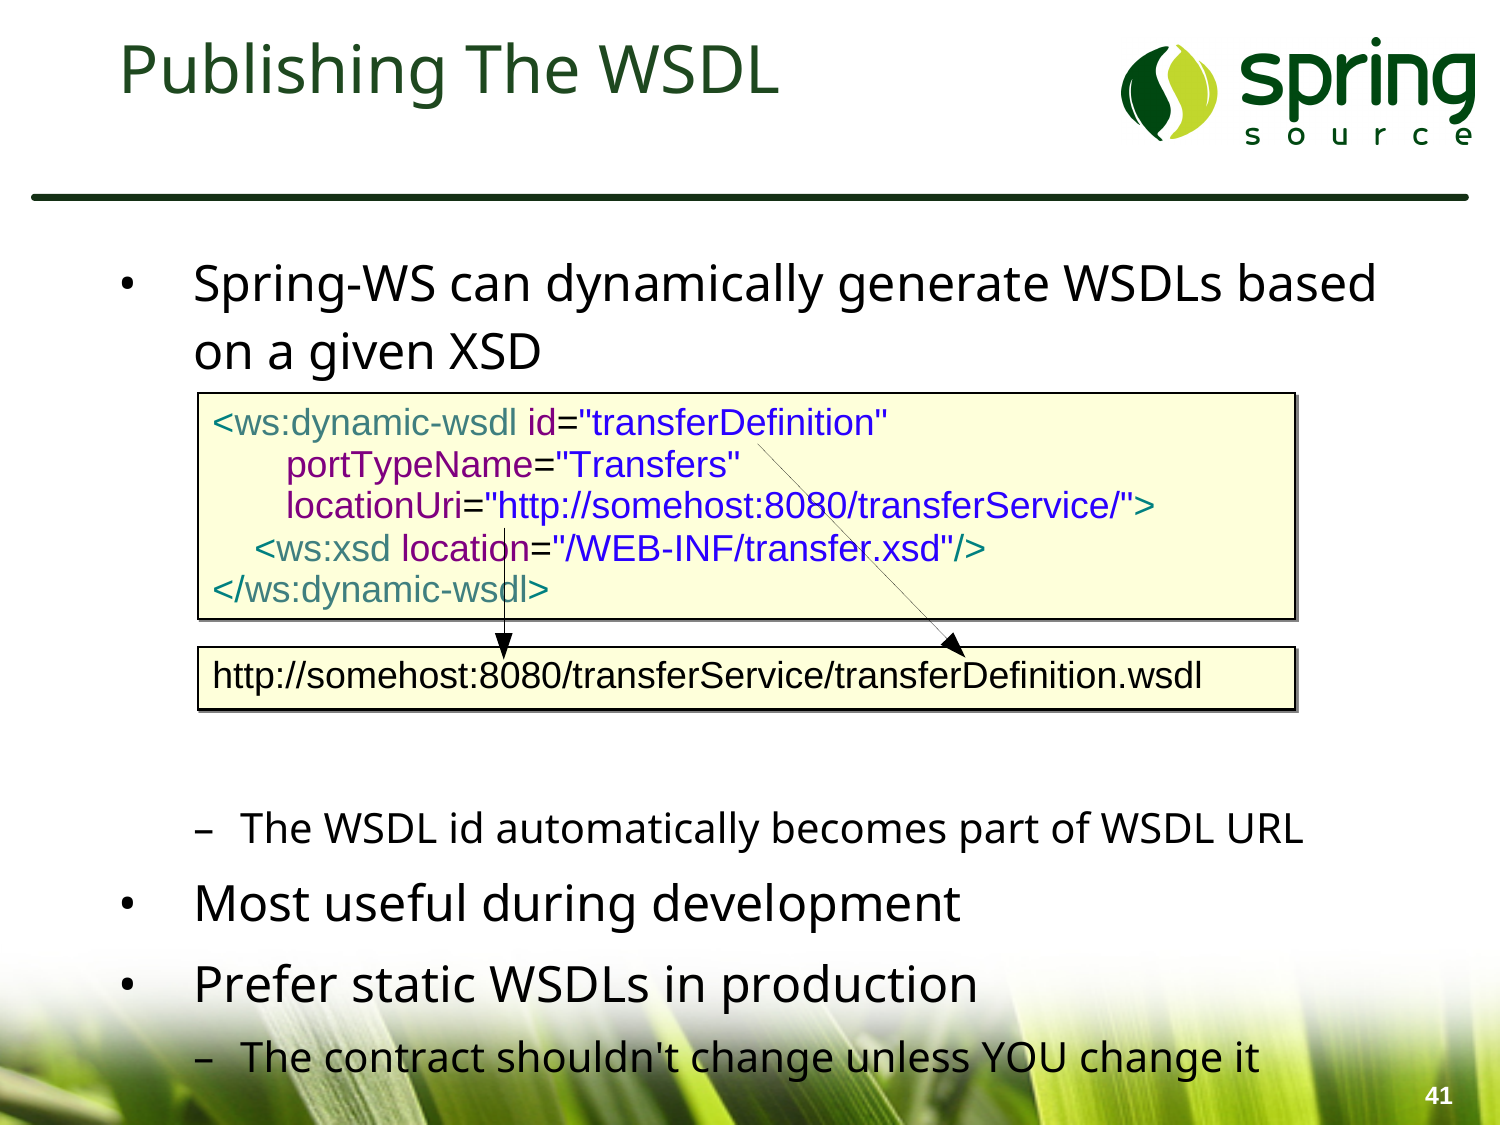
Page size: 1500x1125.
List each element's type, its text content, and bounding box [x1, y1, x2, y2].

picture [0, 944, 1500, 1125]
picture [791, 1064, 803, 1069]
picture [852, 1064, 863, 1069]
list Spring-WS can dynamically generate WSDLs based on a given XSD The WSDL id automatically becomes part of WSDL URL Most useful during development Prefer static WSDLs in production The contract shouldn't change unless YOU change it [103, 239, 1395, 1064]
title Publishing The WSDL [103, 14, 1136, 178]
text_box <ws:dynamic-wsdl id="transferDefinition" portTypeName="Transfers" locationUri="http://somehost:8080/transferService/"> <ws:xsd location="/WEB-INF/transfer.xsd"/> </ws:dynamic-wsdl> [197, 393, 1296, 619]
picture [432, 1064, 442, 1069]
picture [350, 1064, 362, 1069]
picture [1136, 37, 1475, 145]
picture [1130, 1064, 1140, 1069]
picture [1013, 1064, 1030, 1069]
picture [573, 1064, 584, 1069]
picture [1045, 1064, 1060, 1069]
picture [609, 1064, 621, 1069]
picture [1180, 1064, 1192, 1069]
picture [741, 1064, 751, 1069]
picture [548, 1064, 560, 1069]
text_box http://somehost:8080/transferService/transferDefinition.wsdl [197, 647, 1296, 710]
